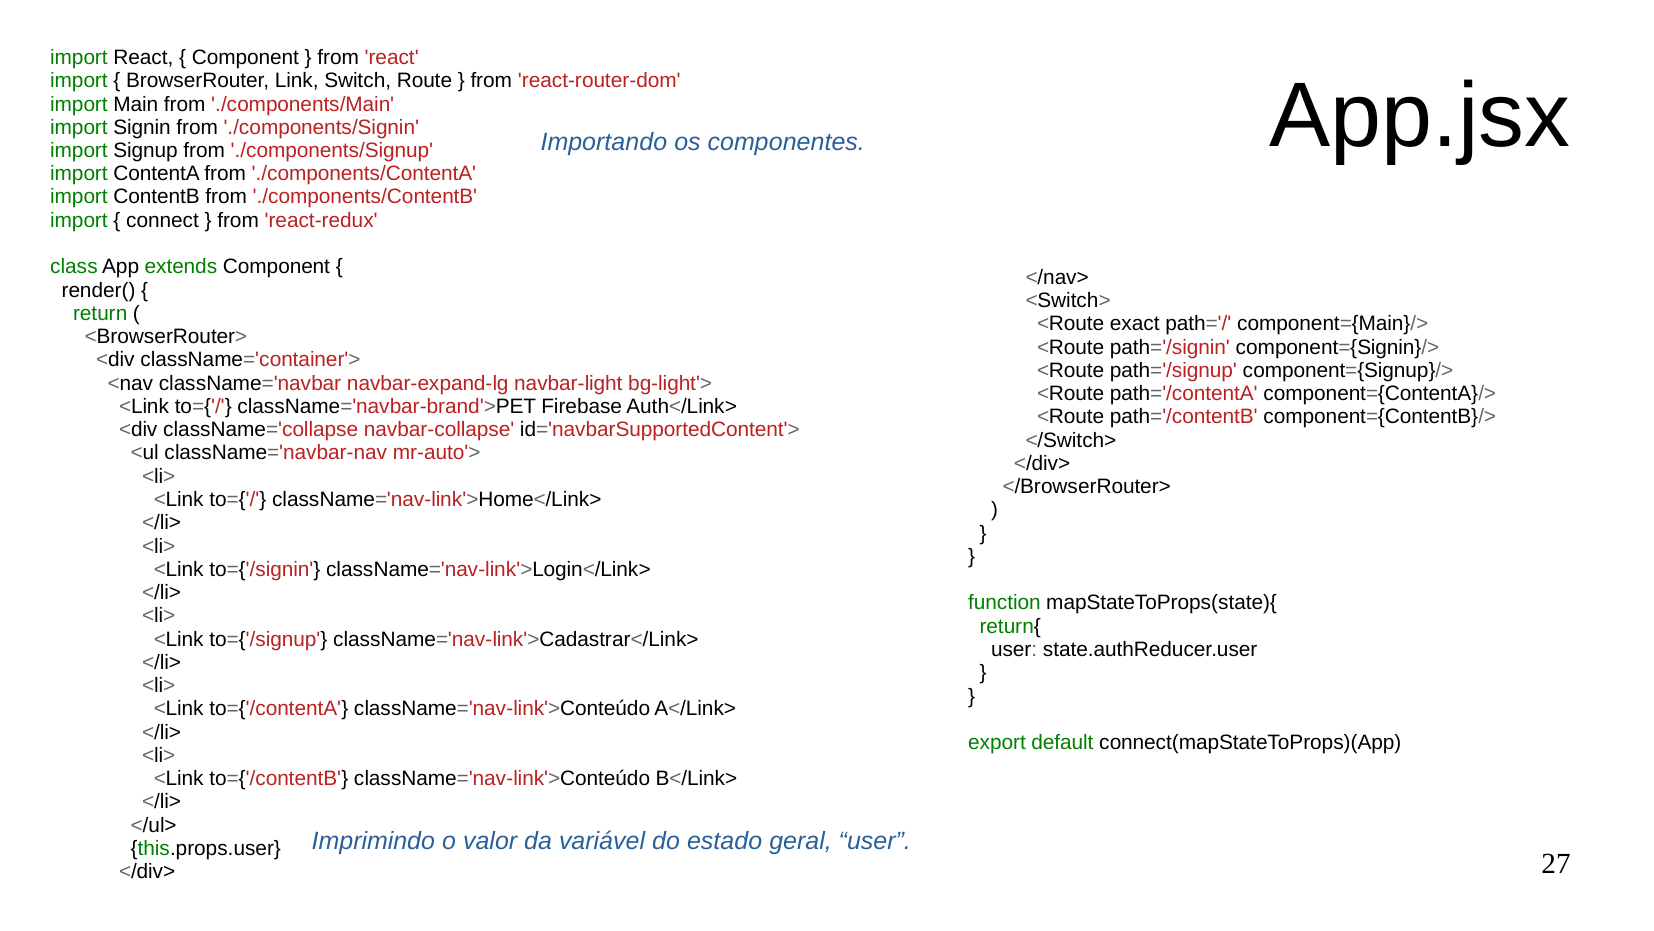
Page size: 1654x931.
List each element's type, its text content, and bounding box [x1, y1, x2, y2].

text_box </nav> <Switch> <Route exact path='/' component={Main}/> <Route path='/signin' component={Signin}/> <Route path='/signup' component={Signup}/> <Route path='/contentA' component={ContentA}/> <Route path='/contentB' component={ContentB}/> </Switch> </div> </BrowserRouter> ) } } function mapStateToProps(state){ return{ user: state.authReducer.user } } export default connect(mapStateToProps)(App) [953, 234, 1539, 785]
text_box Imprimindo o valor da variável do estado geral, “user”. [296, 819, 928, 863]
title App.jsx [82, 37, 1571, 193]
text_box Importando os componentes. [525, 120, 881, 163]
text_box import React, { Component } from 'react' import { BrowserRouter, Link, Switch, Route } from 'react-router-dom' import Main from './components/Main' import Signin from './components/Signin' import Signup from './components/Signup' import ContentA from './components/ContentA' import ContentB from './components/ContentB' import { connect } from 'react-redux' class App extends Component { render() { return ( <BrowserRouter> <div className='container'> <nav className='navbar navbar-expand-lg navbar-light bg-light'> <Link to={'/'} className='navbar-brand'>PET Firebase Auth</Link> <div className='collapse navbar-collapse' id='navbarSupportedContent'> <ul className='navbar-nav mr-auto'> <li> <Link to={'/'} className='nav-link'>Home</Link> </li> <li> <Link to={'/signin'} className='nav-link'>Login</Link> </li> <li> <Link to={'/signup'} className='nav-link'>Cadastrar</Link> </li> <li> <Link to={'/contentA'} className='nav-link'>Conteúdo A</Link> </li> <li> <Link to={'/contentB'} className='nav-link'>Conteúdo B</Link> </li> </ul> {this.props.user} </div> [35, 38, 870, 891]
